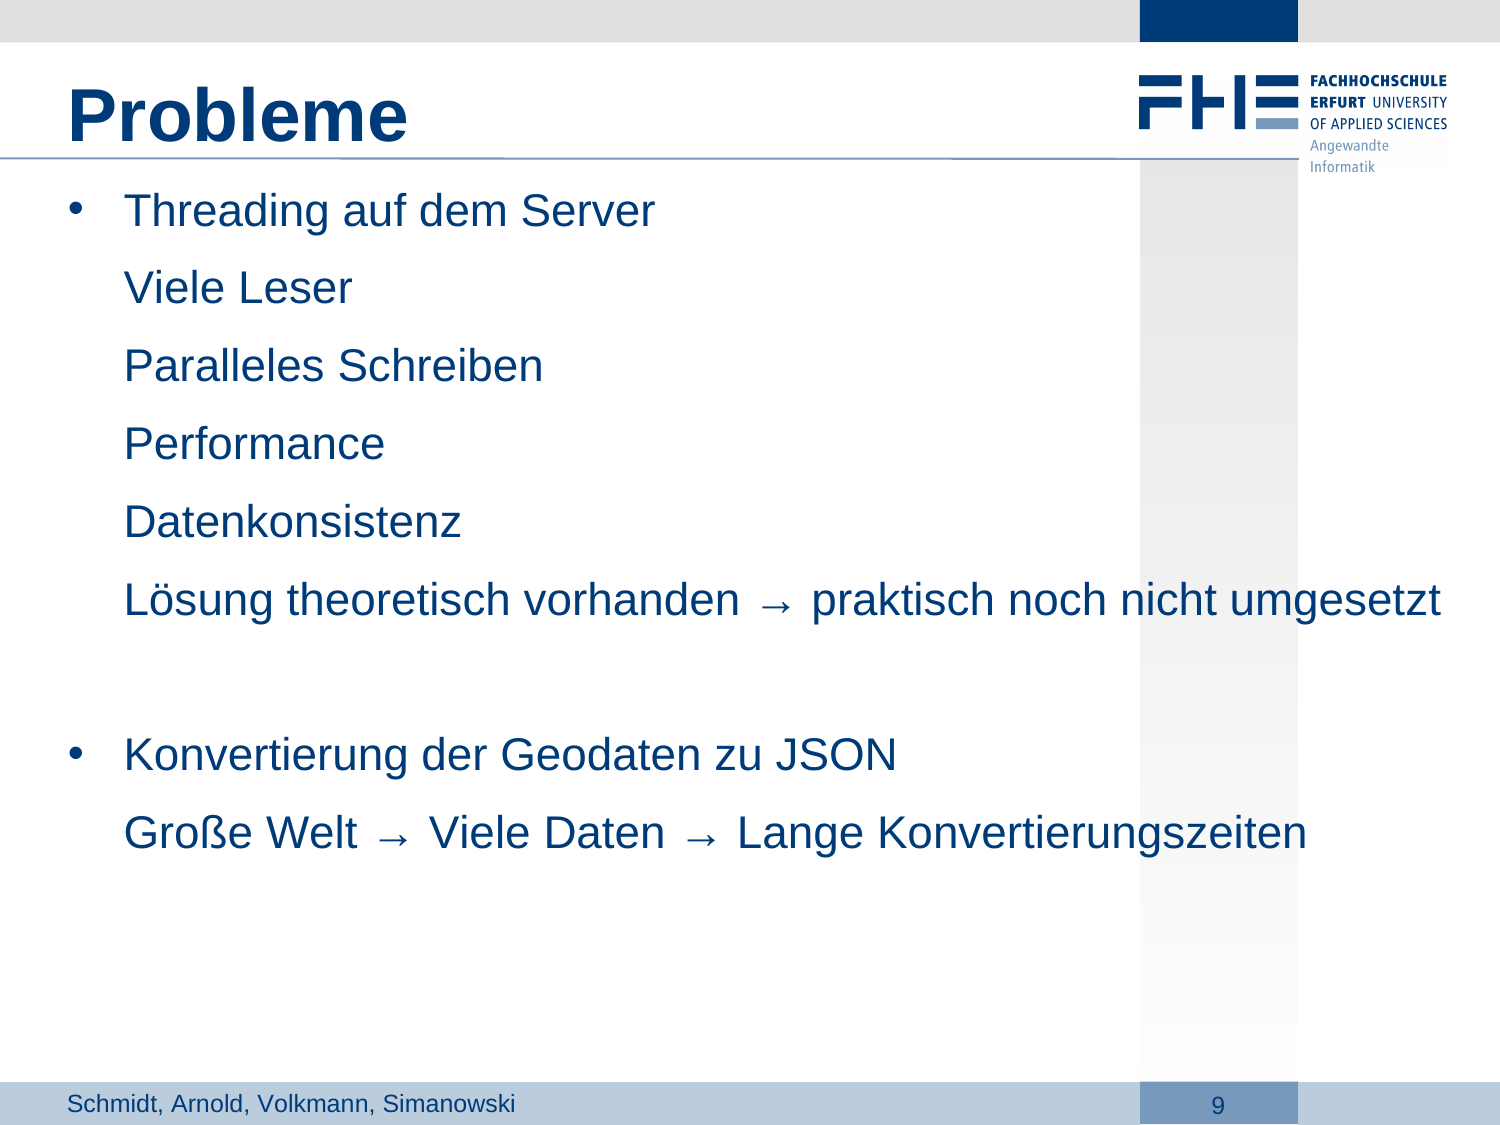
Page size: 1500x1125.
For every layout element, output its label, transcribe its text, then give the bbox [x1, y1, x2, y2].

picture [1139, 75, 1447, 172]
list Threading auf dem Server Viele Leser Paralleles Schreiben Performance Datenkonsistenz Lösung theoretisch vorhanden → praktisch noch nicht umgesetzt Konvertierung der Geodaten zu JSON Große Welt → Viele Daten → Lange Konvertierungszeiten [53, 172, 1500, 1083]
title Probleme [53, 58, 1140, 142]
